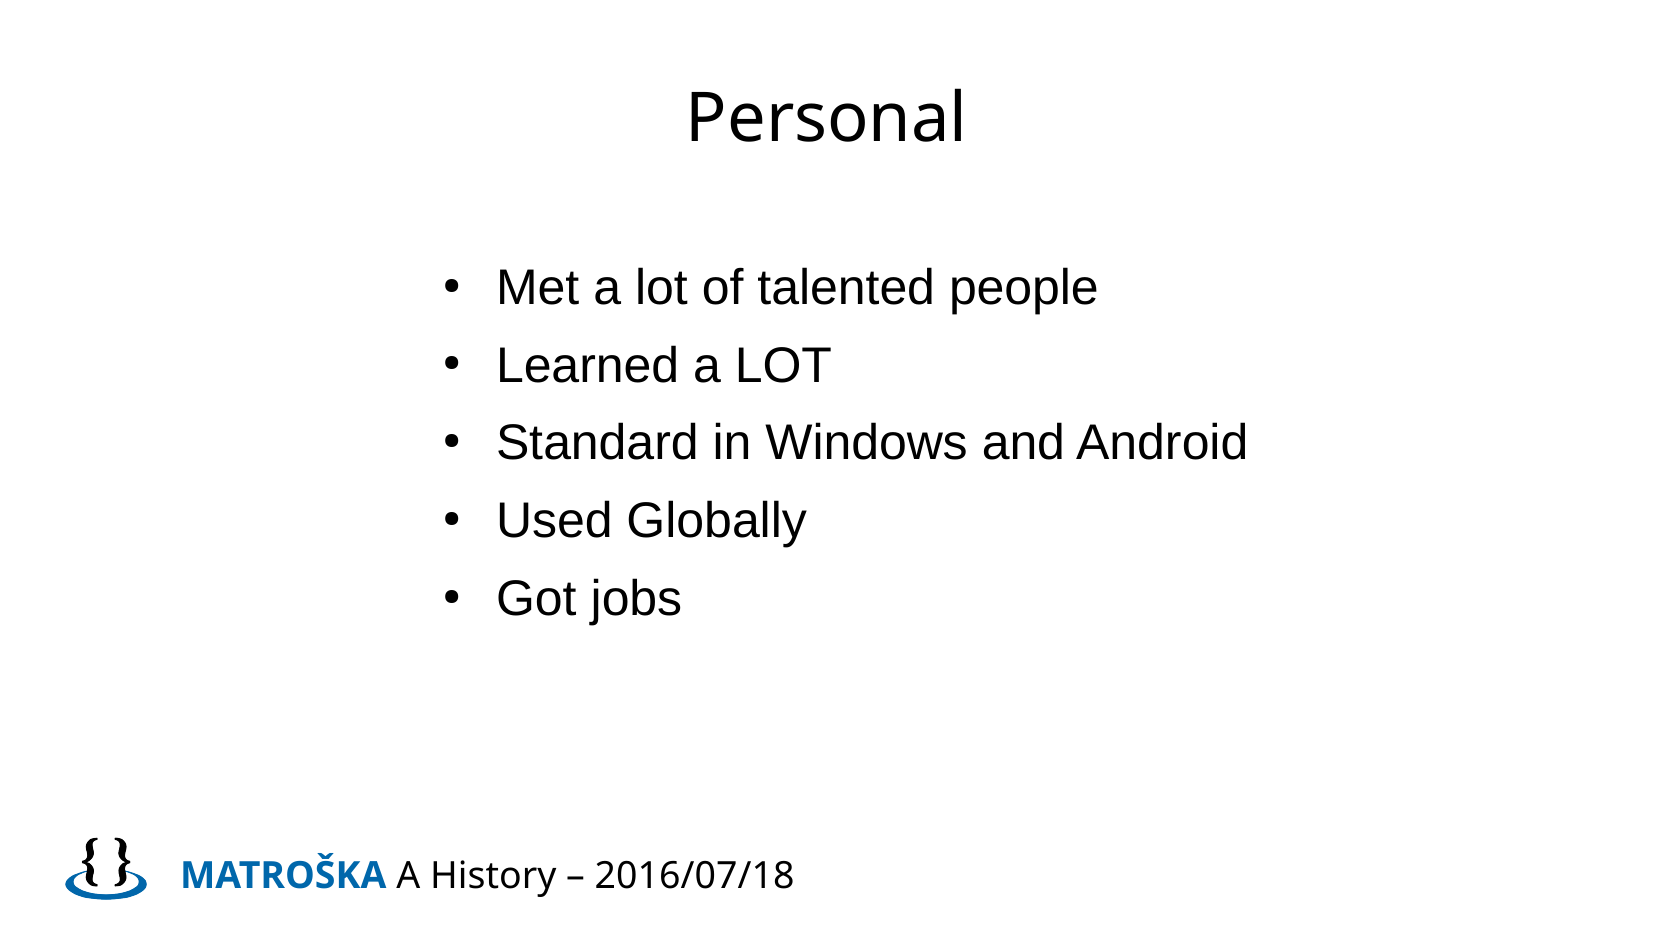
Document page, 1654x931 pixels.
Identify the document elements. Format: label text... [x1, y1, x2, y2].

title Personal [82, 37, 1571, 193]
text_box MATROŠKA A History – 2016/07/18 [165, 841, 892, 902]
list Met a lot of talented people Learned a LOT Standard in Windows and Android Used Globally Got jobs [425, 258, 1312, 691]
picture [65, 827, 147, 910]
